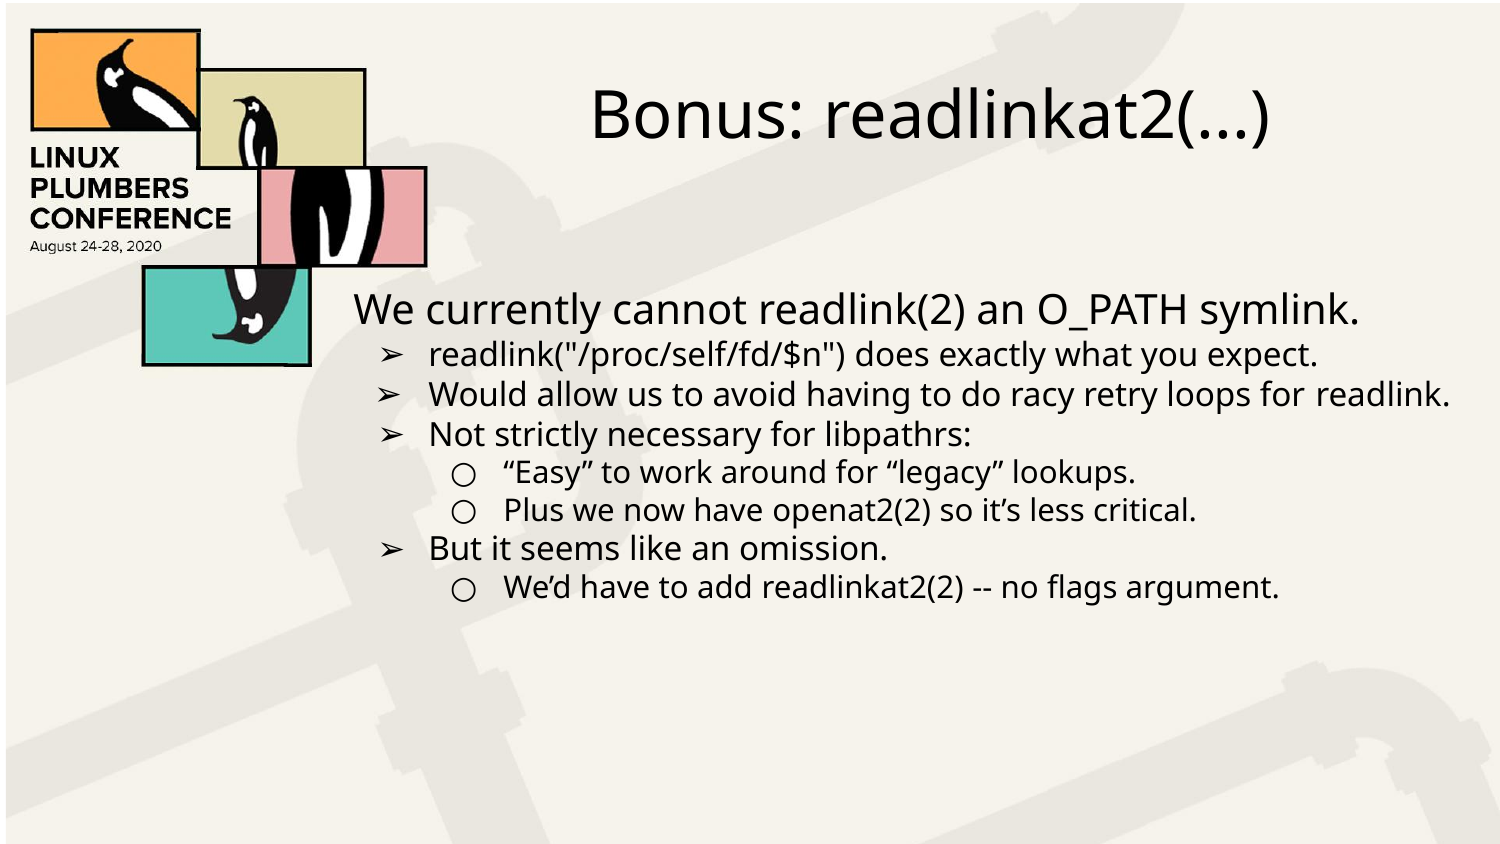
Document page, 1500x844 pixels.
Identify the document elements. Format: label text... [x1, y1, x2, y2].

picture [5, 3, 1500, 844]
list We currently cannot readlink(2) an O_PATH symlink. readlink("/proc/self/fd/$n") does exactly what you expect. Would allow us to avoid having to do racy retry loops for readlink. Not strictly necessary for libpathrs: “Easy” to work around for “legacy” lookups. Plus we now have openat2(2) so it’s less critical. But it seems like an omission. We’d have to add readlinkat2(2) -- no flags argument. [353, 282, 1452, 735]
title Bonus: readlinkat2(...) [435, 33, 1425, 191]
